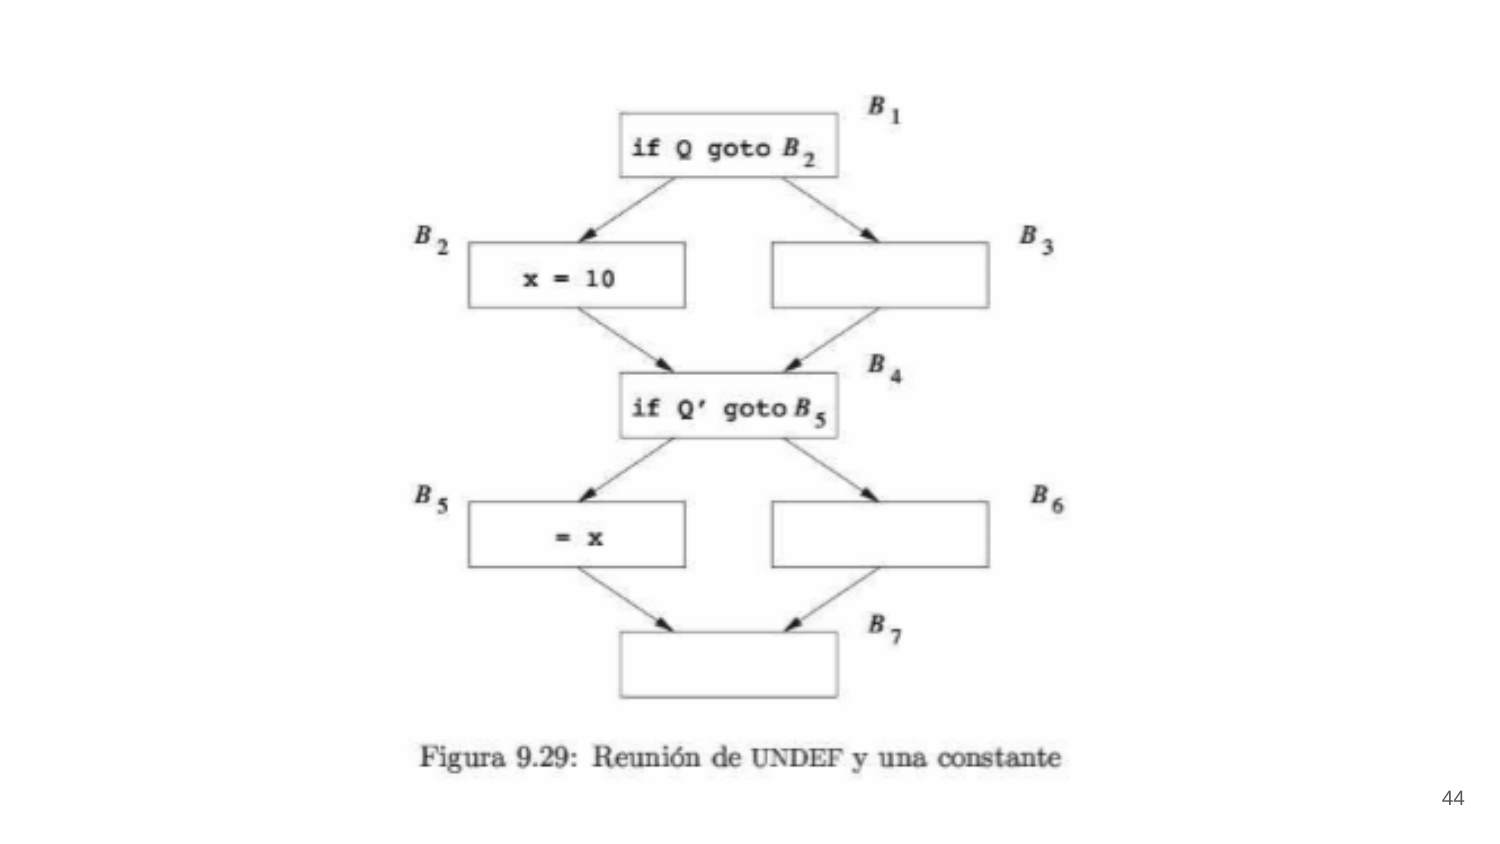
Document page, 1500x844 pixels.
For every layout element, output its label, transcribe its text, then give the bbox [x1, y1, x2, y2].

slide_number <number> [1389, 764, 1480, 830]
picture [367, 66, 1133, 801]
